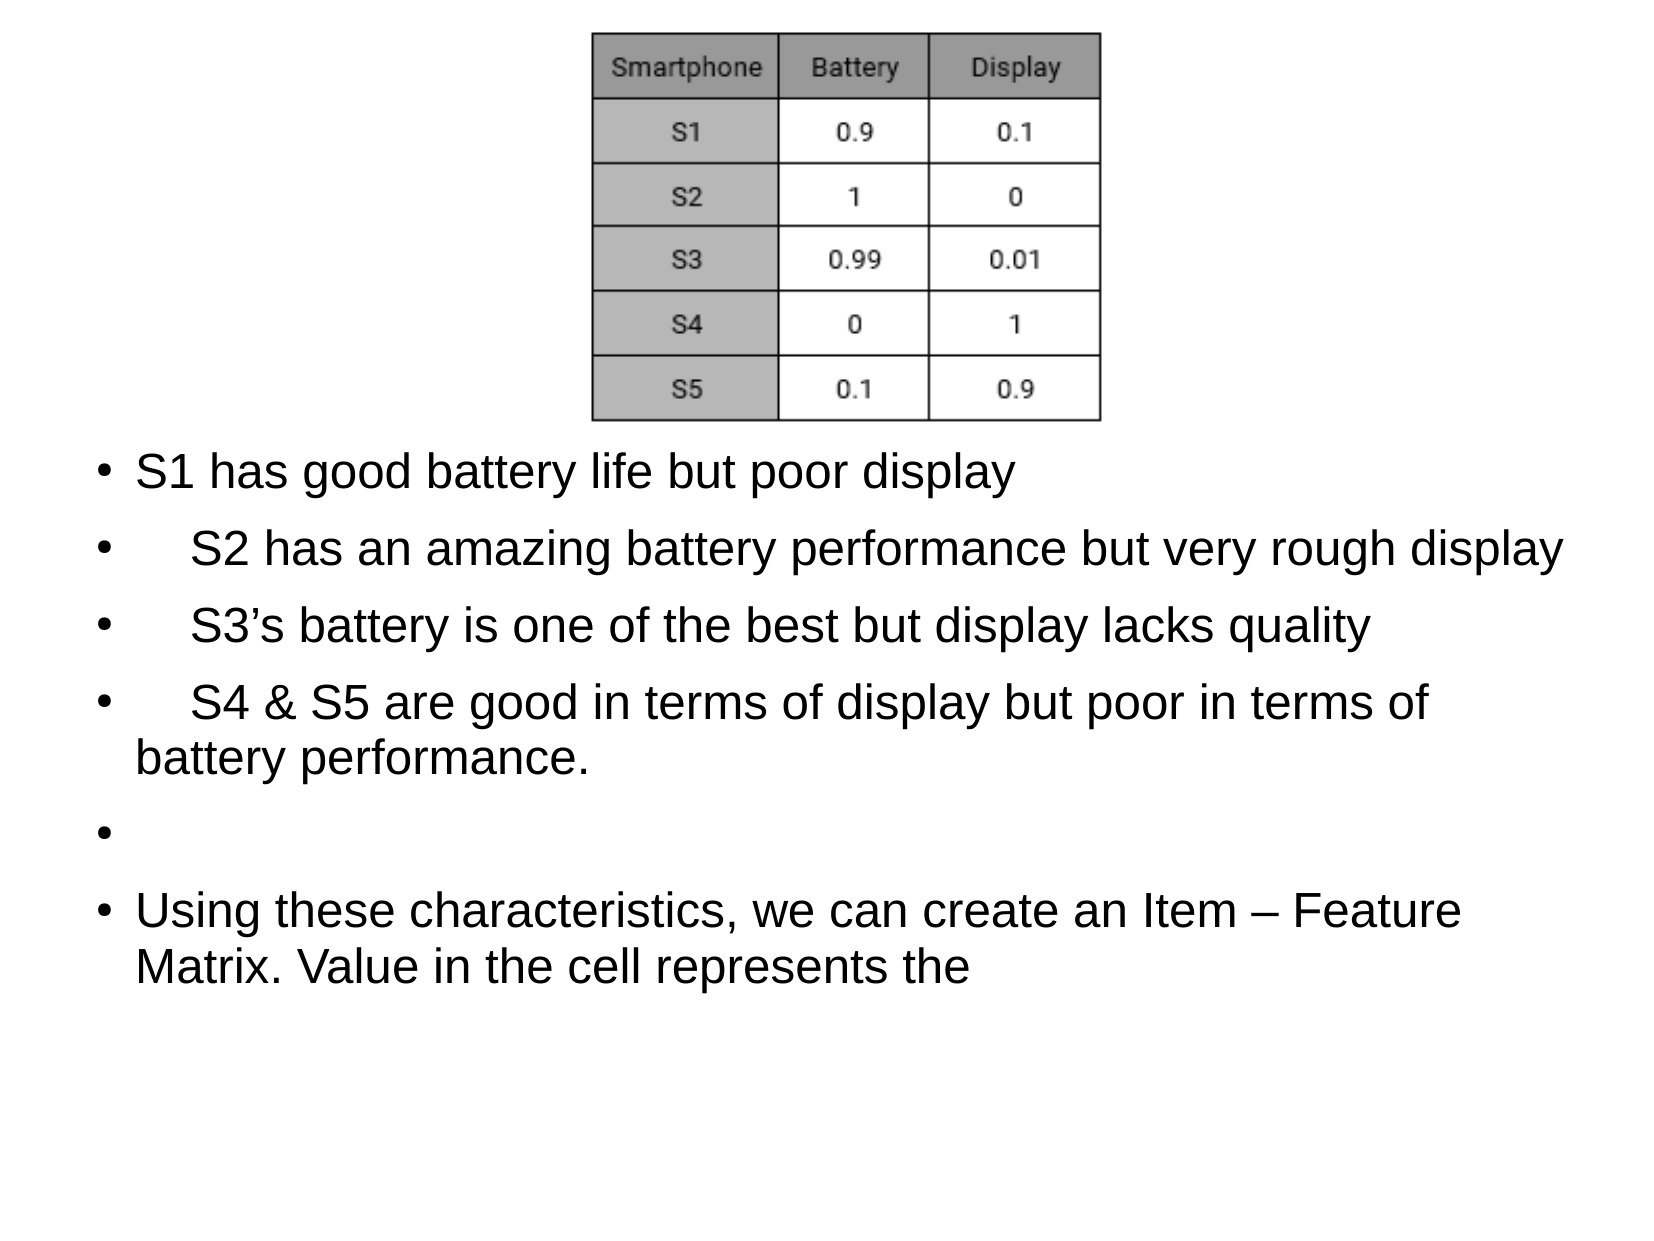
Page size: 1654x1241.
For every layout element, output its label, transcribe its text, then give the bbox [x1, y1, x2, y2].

picture [590, 31, 1106, 426]
list S1 has good battery life but poor display S2 has an amazing battery performance but very rough display S3’s battery is one of the best but display lacks quality S4 & S5 are good in terms of display but poor in terms of battery performance. Using these characteristics, we can create an Item – Feature Matrix. Value in the cell represents the [82, 290, 1571, 1010]
